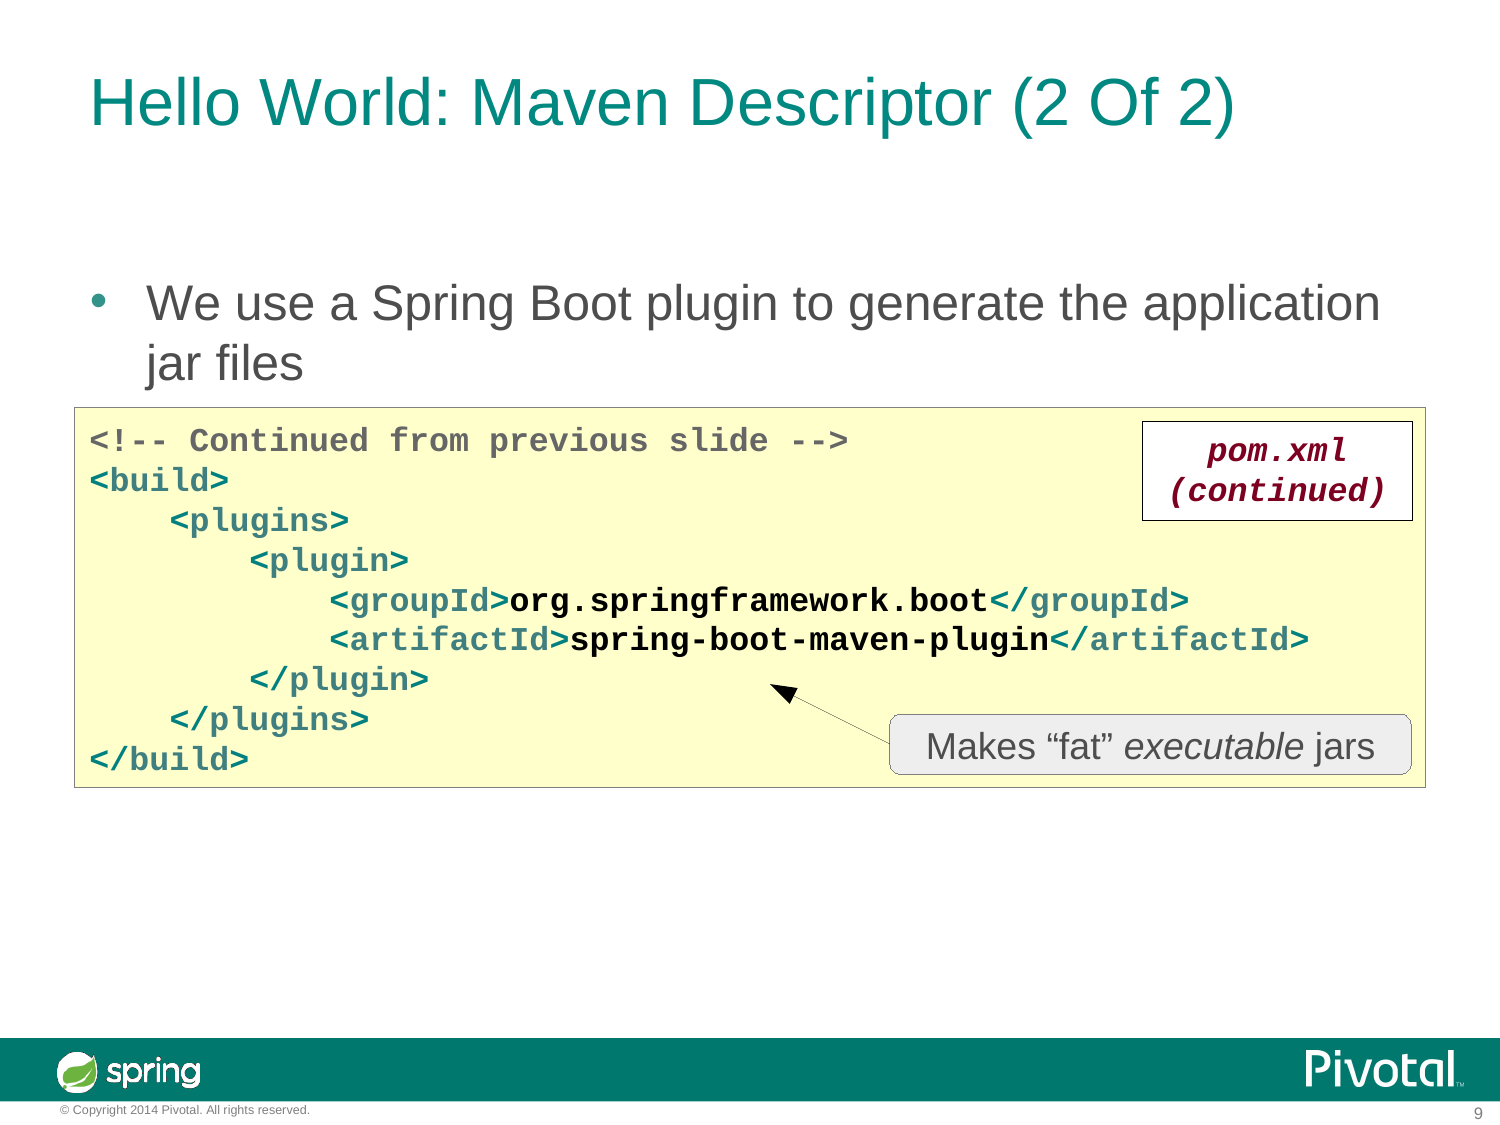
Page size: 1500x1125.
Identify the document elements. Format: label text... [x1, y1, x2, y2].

list We use a Spring Boot plugin to generate the application jar files [75, 262, 1426, 931]
picture [1306, 1050, 1464, 1087]
title Hello World: Maven Descriptor (2 Of 2) [75, 45, 1426, 233]
picture [32, 1041, 210, 1103]
text_box pom.xml (continued) [1142, 421, 1413, 521]
